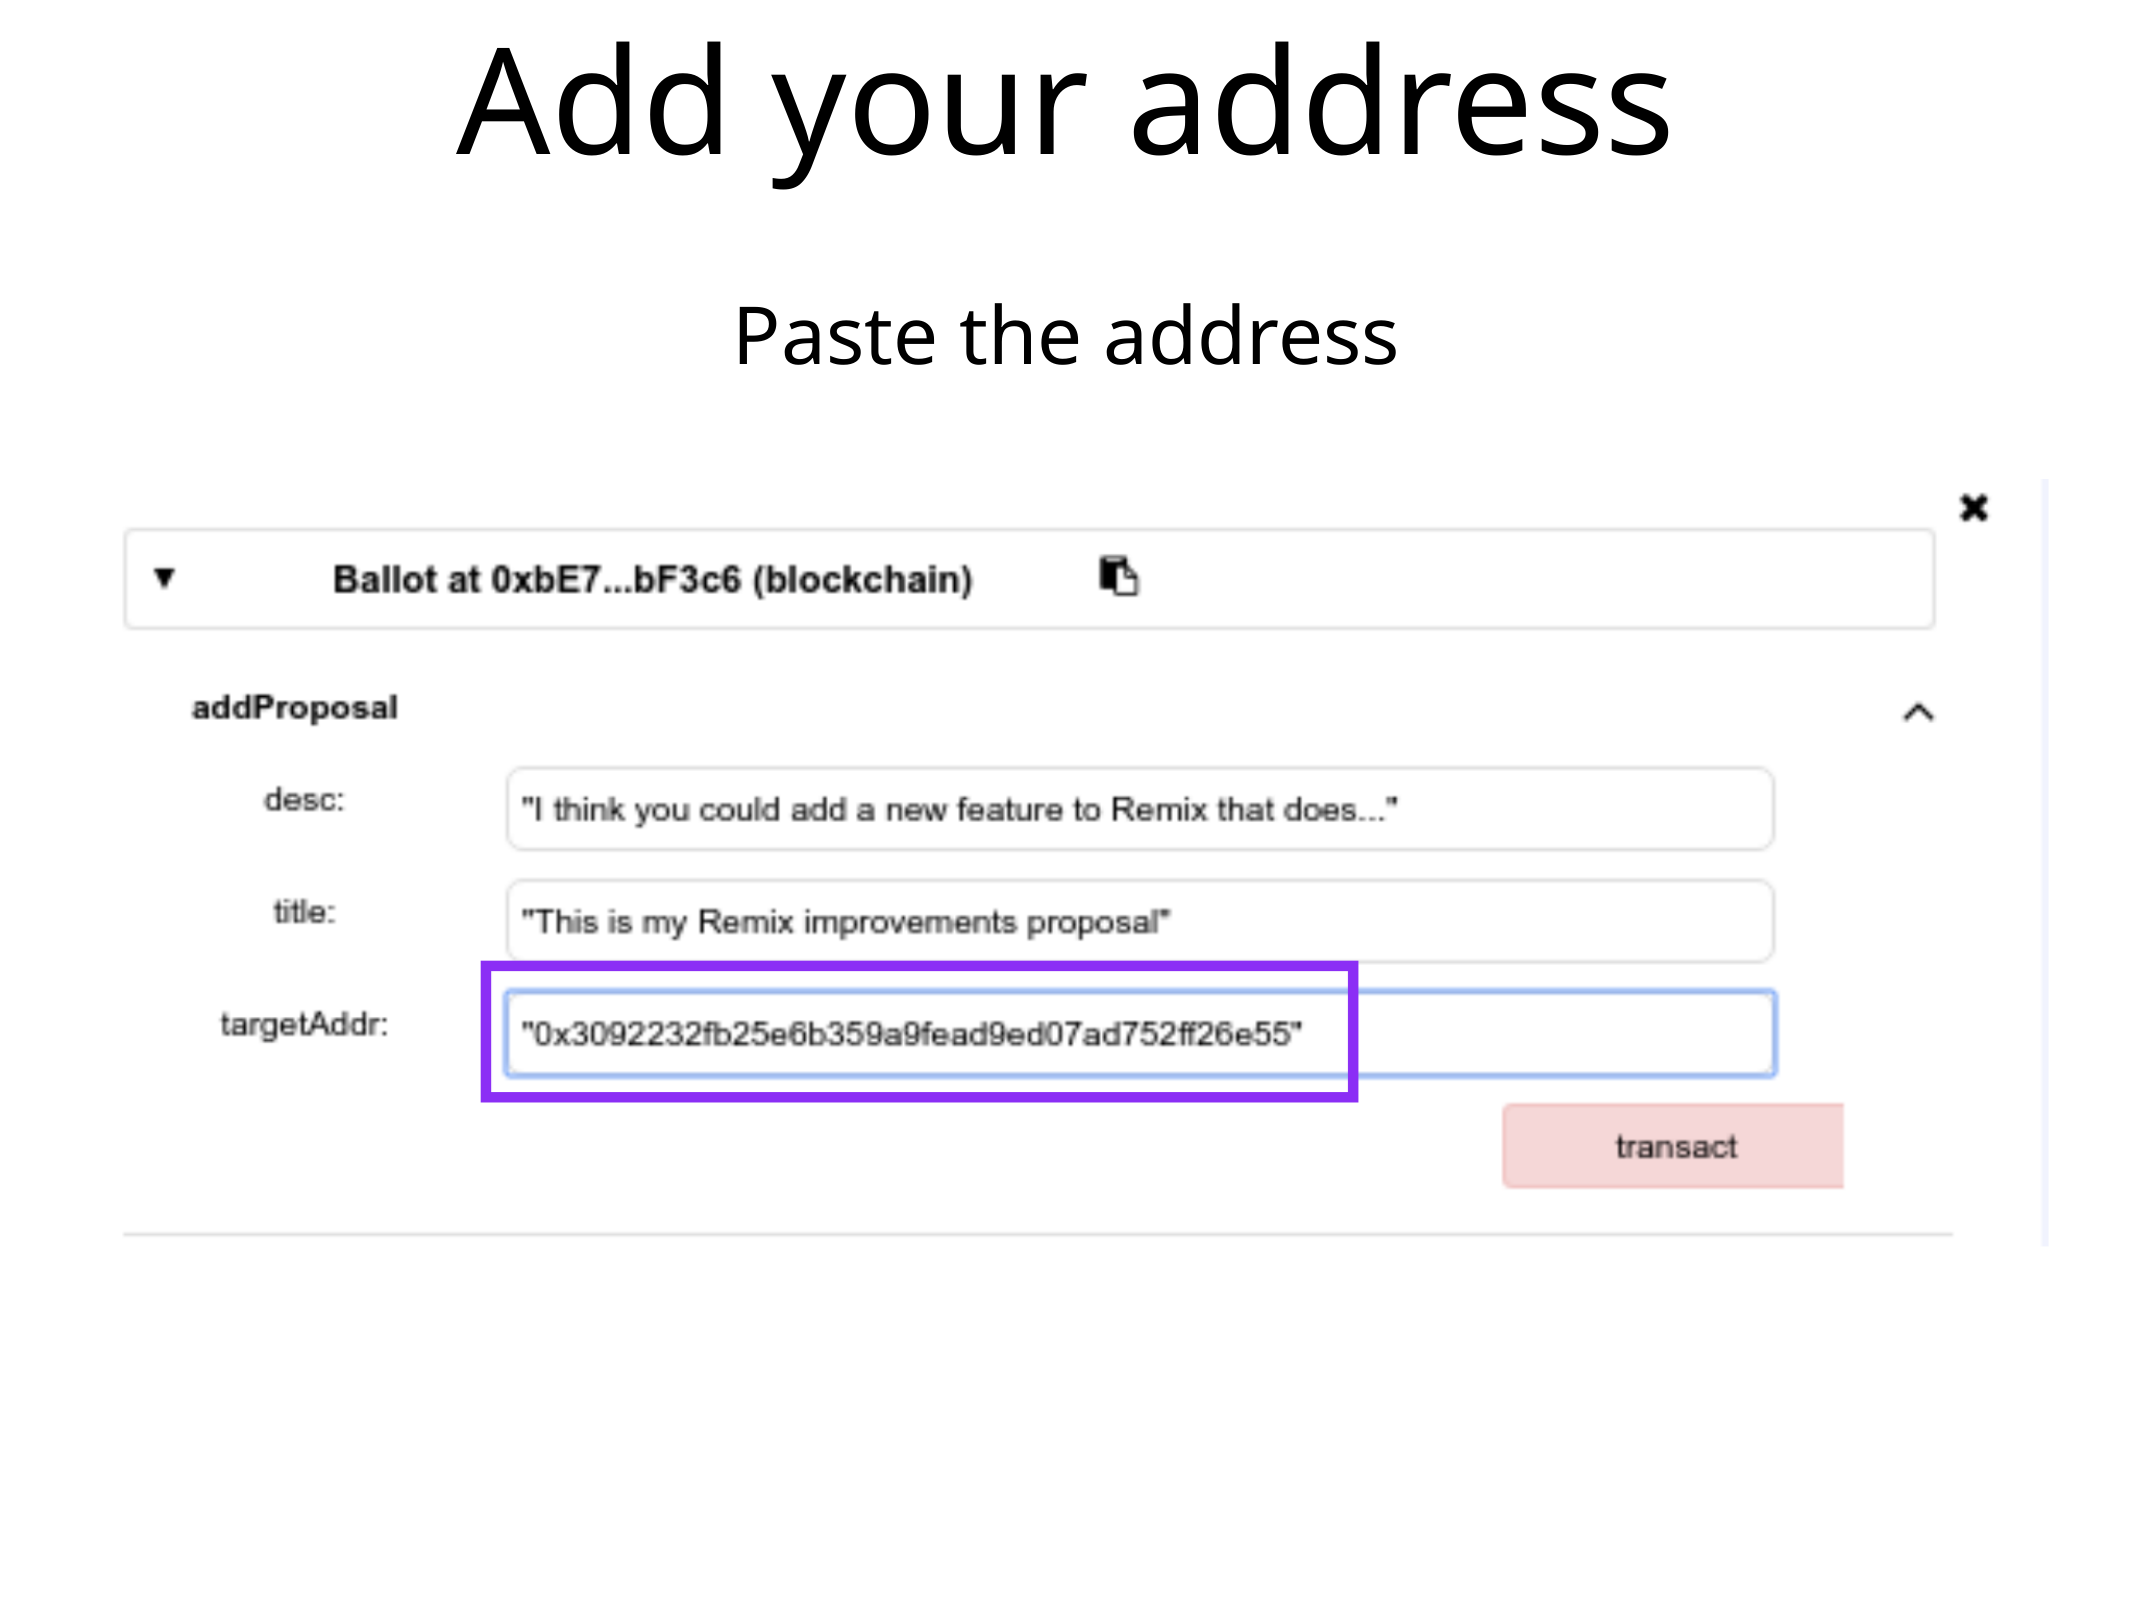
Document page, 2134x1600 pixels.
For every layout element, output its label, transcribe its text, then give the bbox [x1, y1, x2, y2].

subtitle Paste the address ( when dependencies.js is the active file ) [112, 277, 2021, 479]
title Add your address [69, 0, 2064, 541]
picture [70, 479, 2109, 1359]
